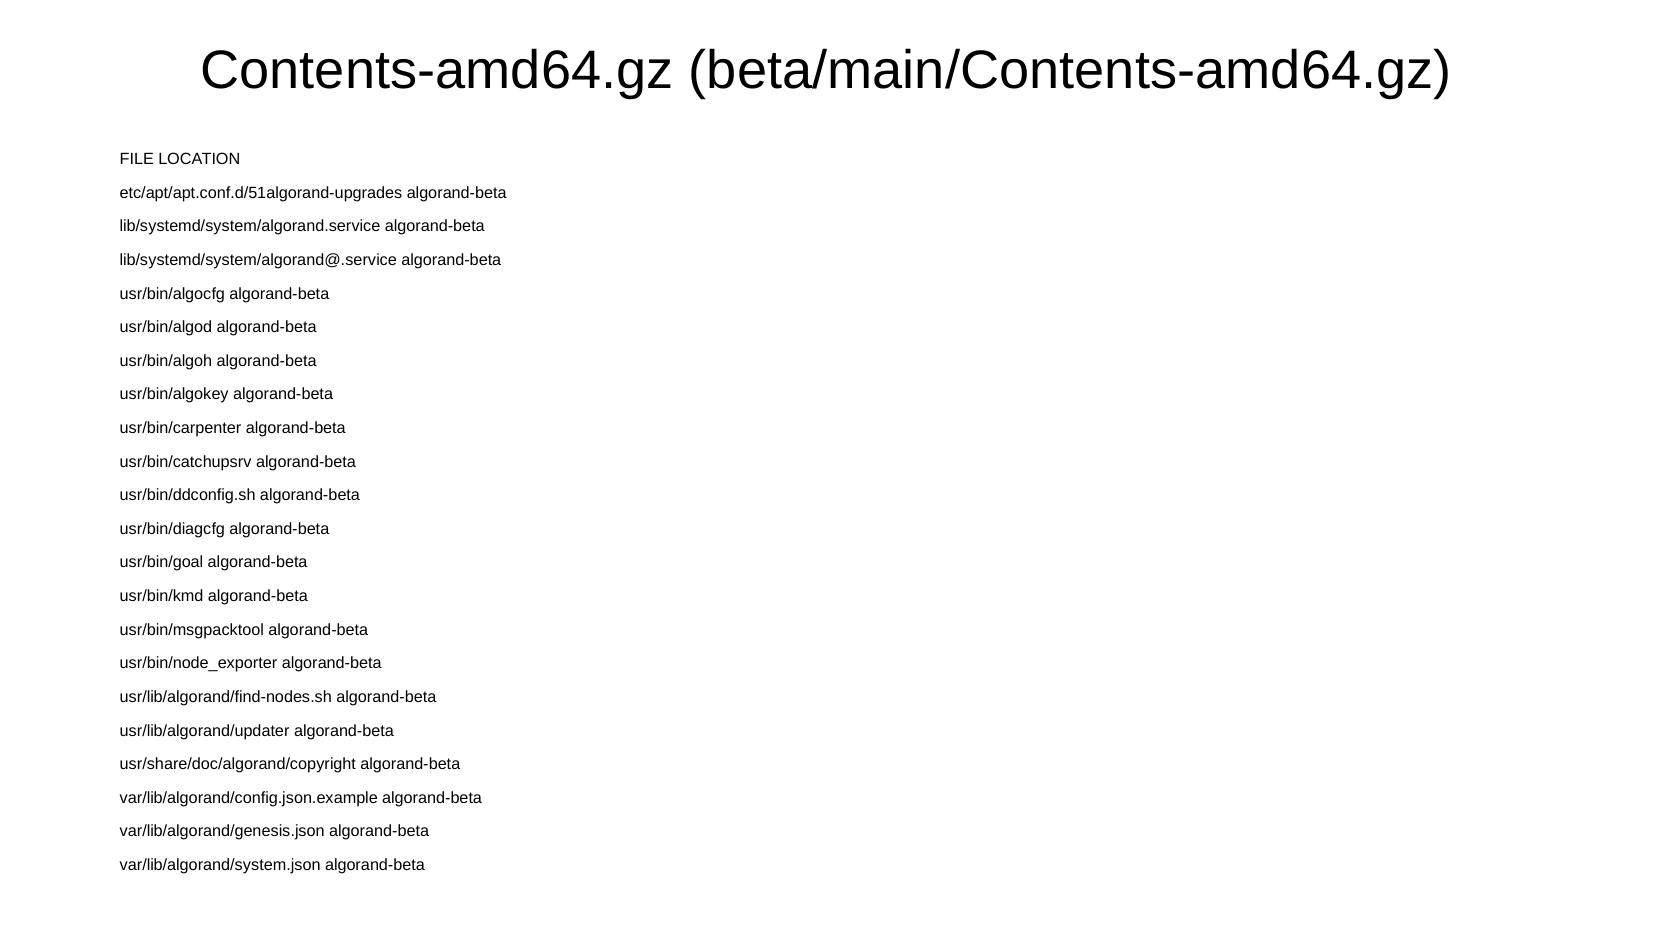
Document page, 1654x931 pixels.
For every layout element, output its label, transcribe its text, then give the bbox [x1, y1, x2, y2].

list FILE LOCATION etc/apt/apt.conf.d/51algorand-upgrades algorand-beta lib/systemd/system/algorand.service algorand-beta lib/systemd/system/algorand@.service algorand-beta usr/bin/algocfg algorand-beta usr/bin/algod algorand-beta usr/bin/algoh algorand-beta usr/bin/algokey algorand-beta usr/bin/carpenter algorand-beta usr/bin/catchupsrv algorand-beta usr/bin/ddconfig.sh algorand-beta usr/bin/diagcfg algorand-beta usr/bin/goal algorand-beta usr/bin/kmd algorand-beta usr/bin/msgpacktool algorand-beta usr/bin/node_exporter algorand-beta usr/lib/algorand/find-nodes.sh algorand-beta usr/lib/algorand/updater algorand-beta usr/share/doc/algorand/copyright algorand-beta var/lib/algorand/config.json.example algorand-beta var/lib/algorand/genesis.json algorand-beta var/lib/algorand/system.json algorand-beta [82, 150, 1571, 886]
title Contents-amd64.gz (beta/main/Contents-amd64.gz) [82, 13, 1571, 127]
